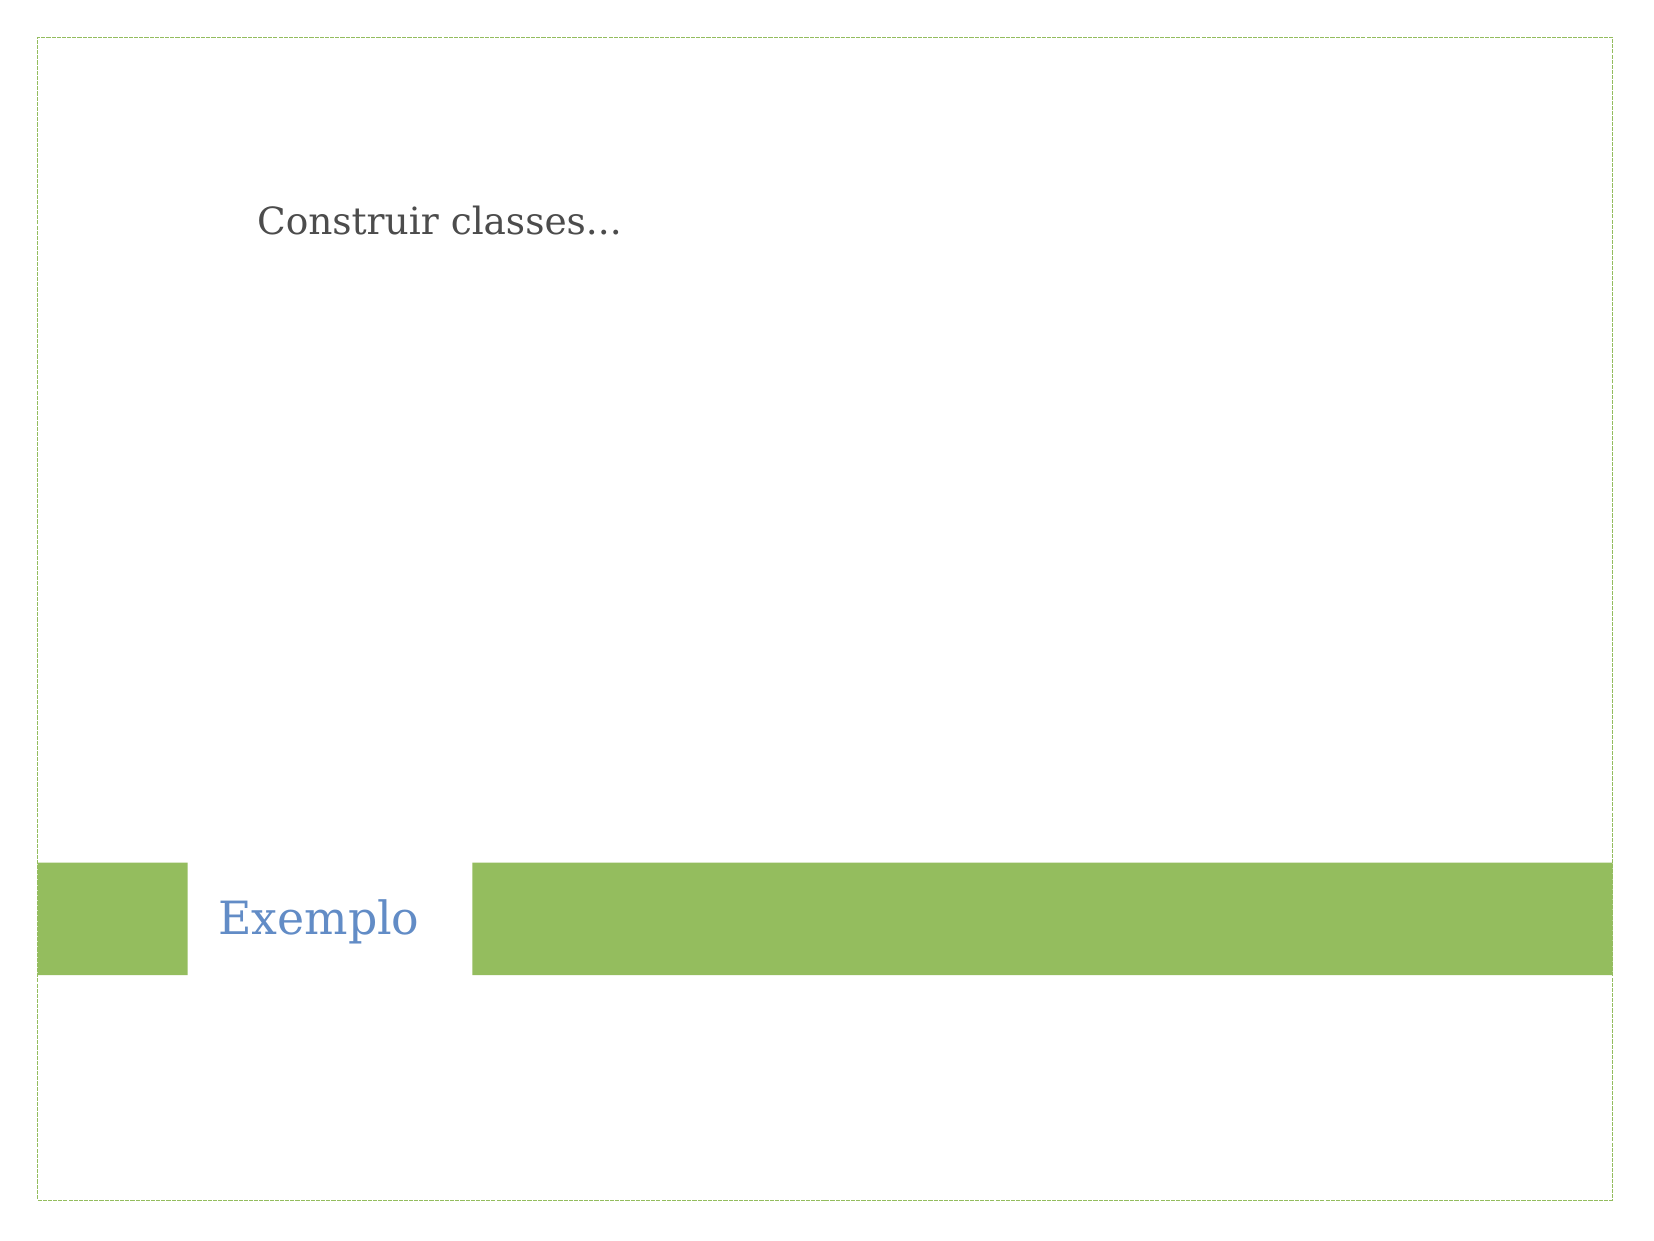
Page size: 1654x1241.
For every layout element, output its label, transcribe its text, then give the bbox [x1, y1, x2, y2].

text_box Exemplo [203, 884, 435, 953]
text_box [472, 862, 1613, 976]
text_box [37, 862, 188, 976]
text_box Construir classes... [230, 171, 1412, 697]
